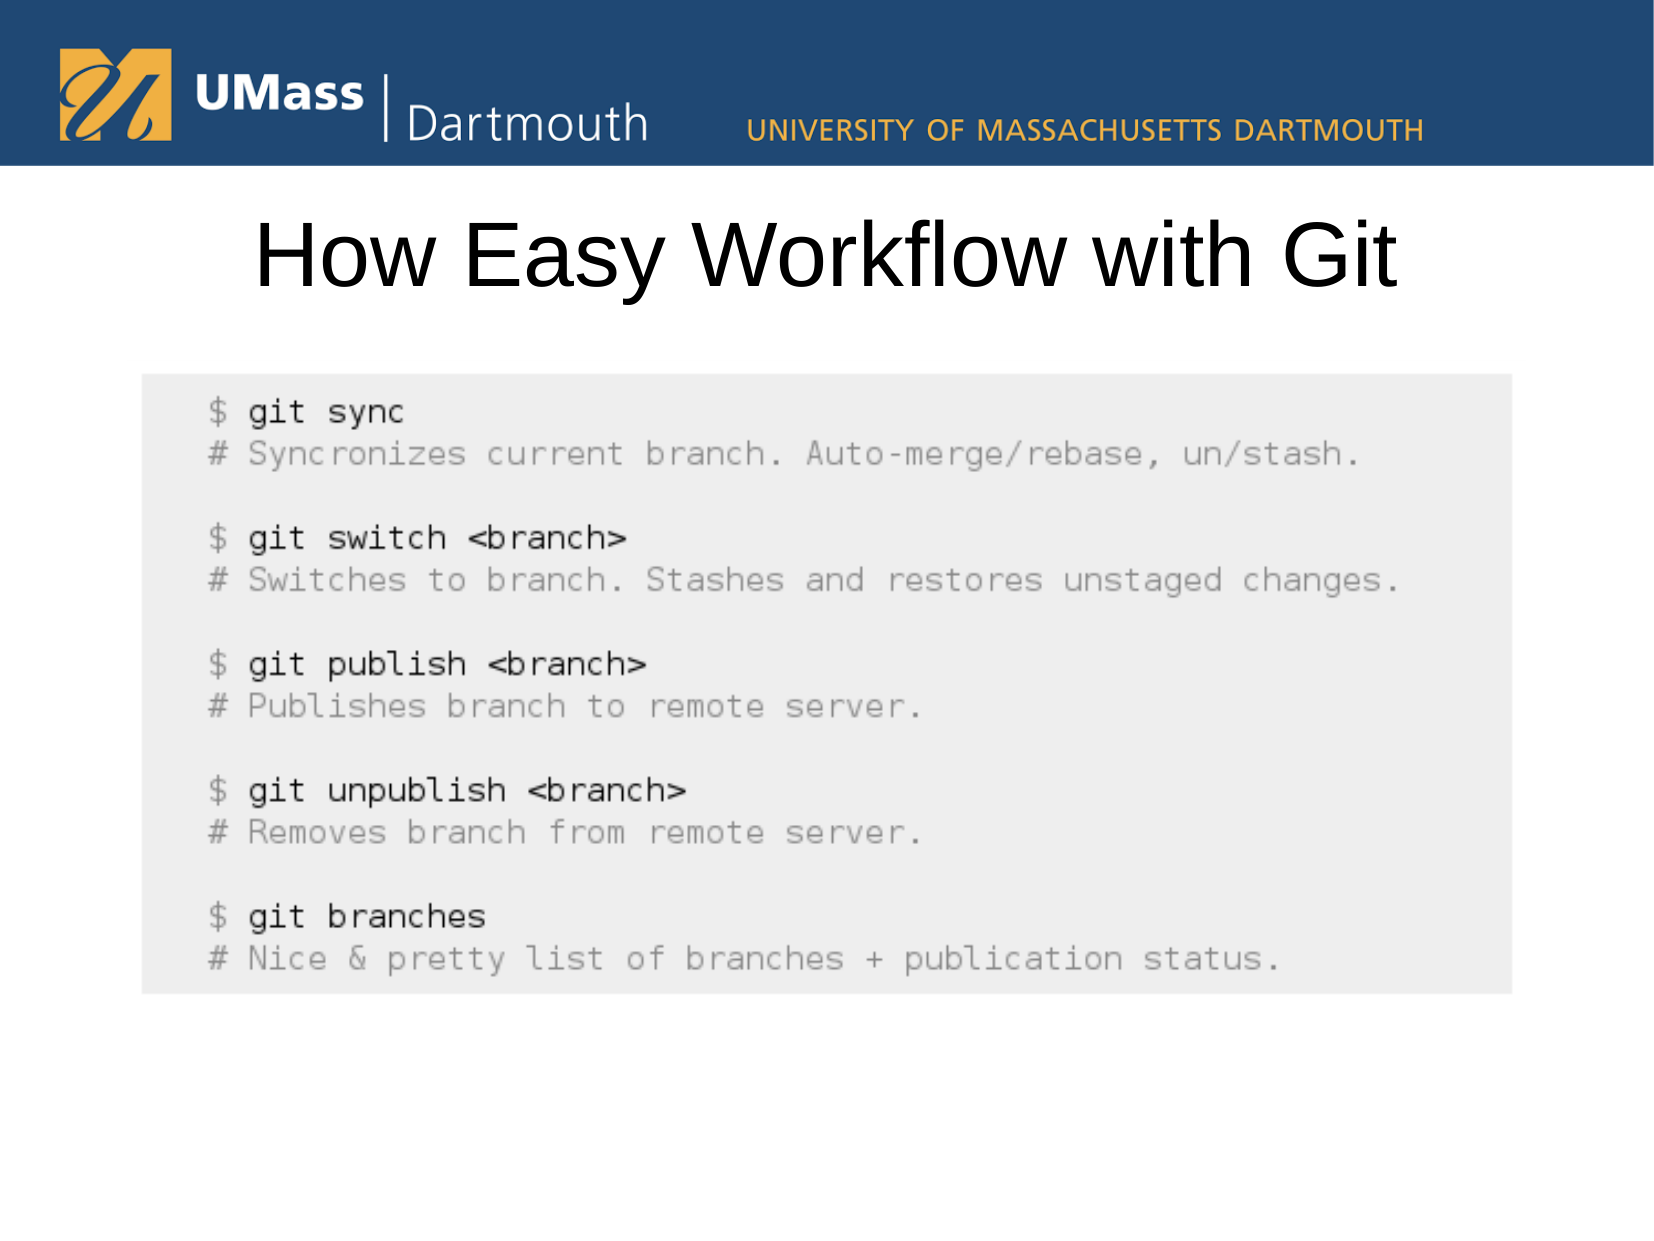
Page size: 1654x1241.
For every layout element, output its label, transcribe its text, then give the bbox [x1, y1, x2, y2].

title How Easy Workflow with Git [82, 180, 1571, 331]
picture [127, 359, 1526, 1010]
picture [0, 0, 1654, 166]
